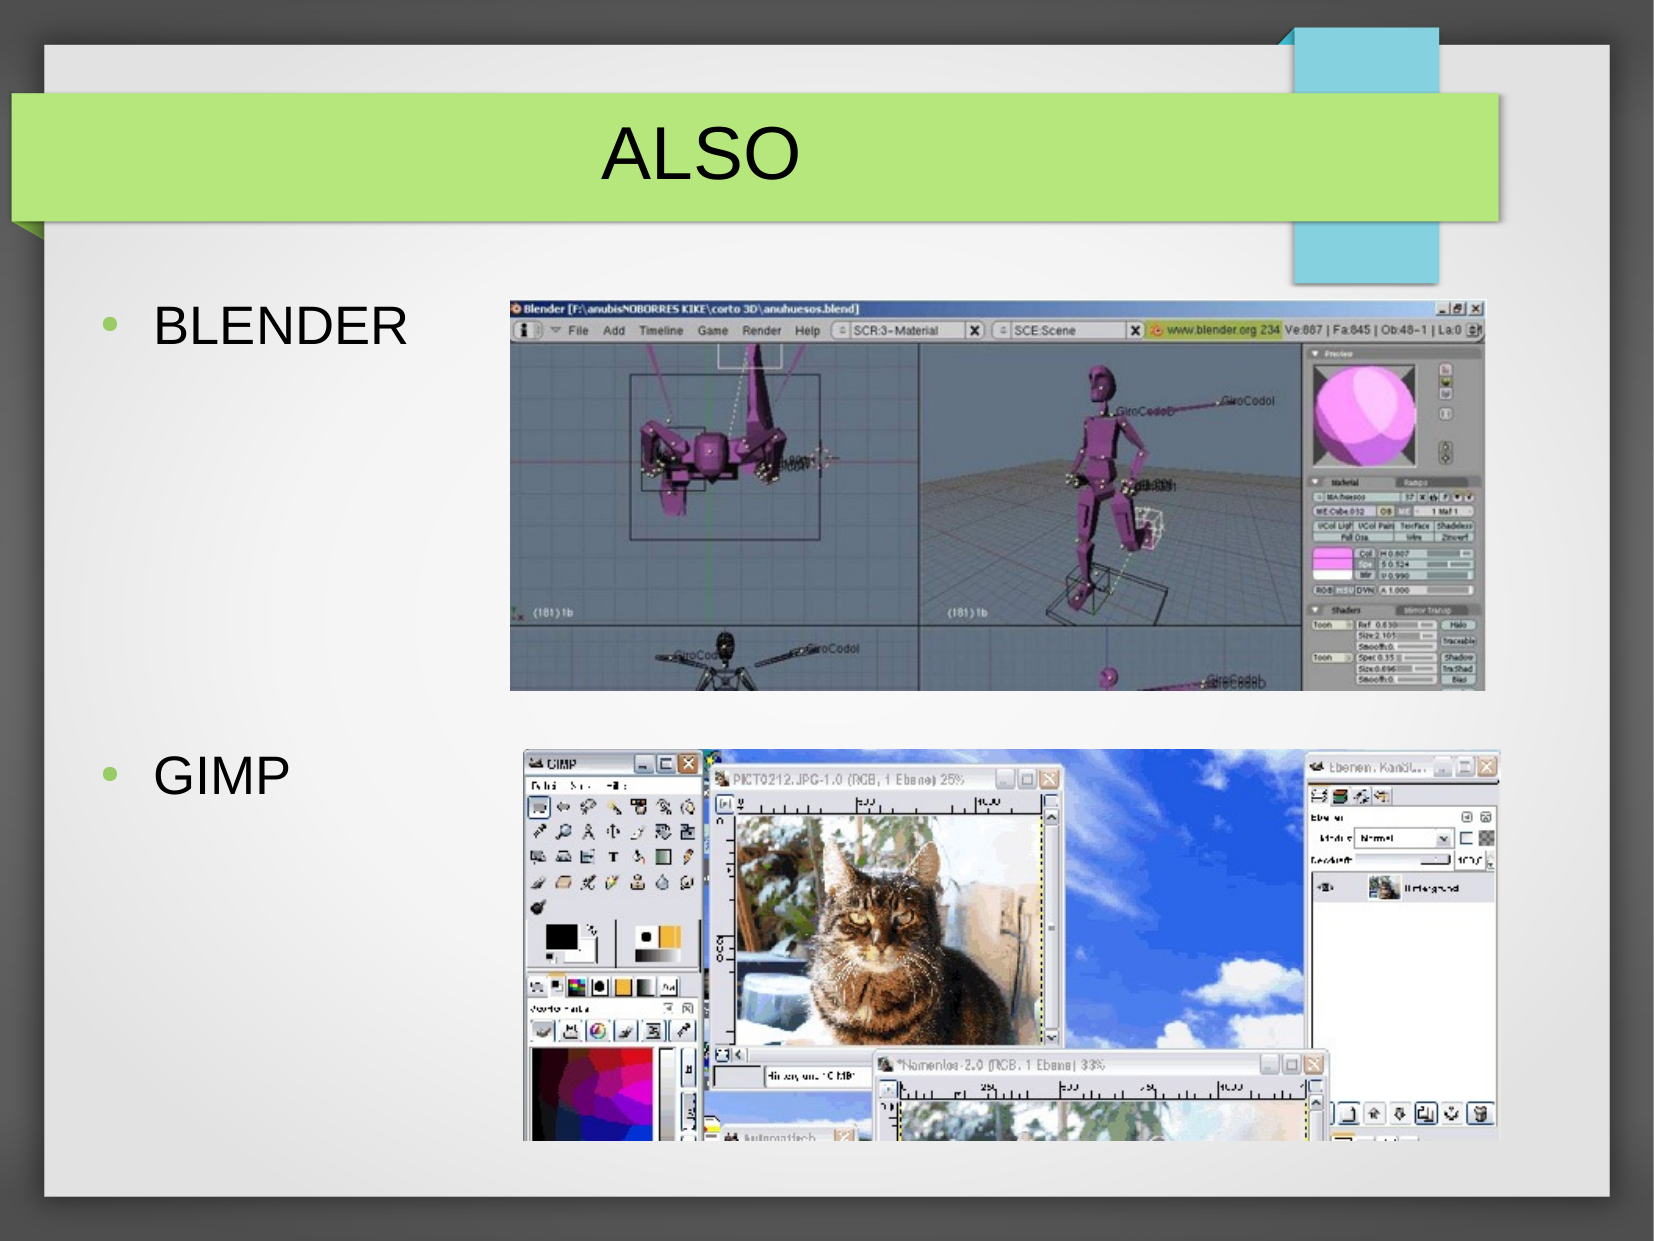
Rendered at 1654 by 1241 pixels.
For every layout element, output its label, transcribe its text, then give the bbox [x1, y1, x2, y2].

title ALSO [82, 94, 1264, 213]
picture [0, 0, 1654, 1241]
list BLENDER GIMP [82, 295, 1571, 1015]
